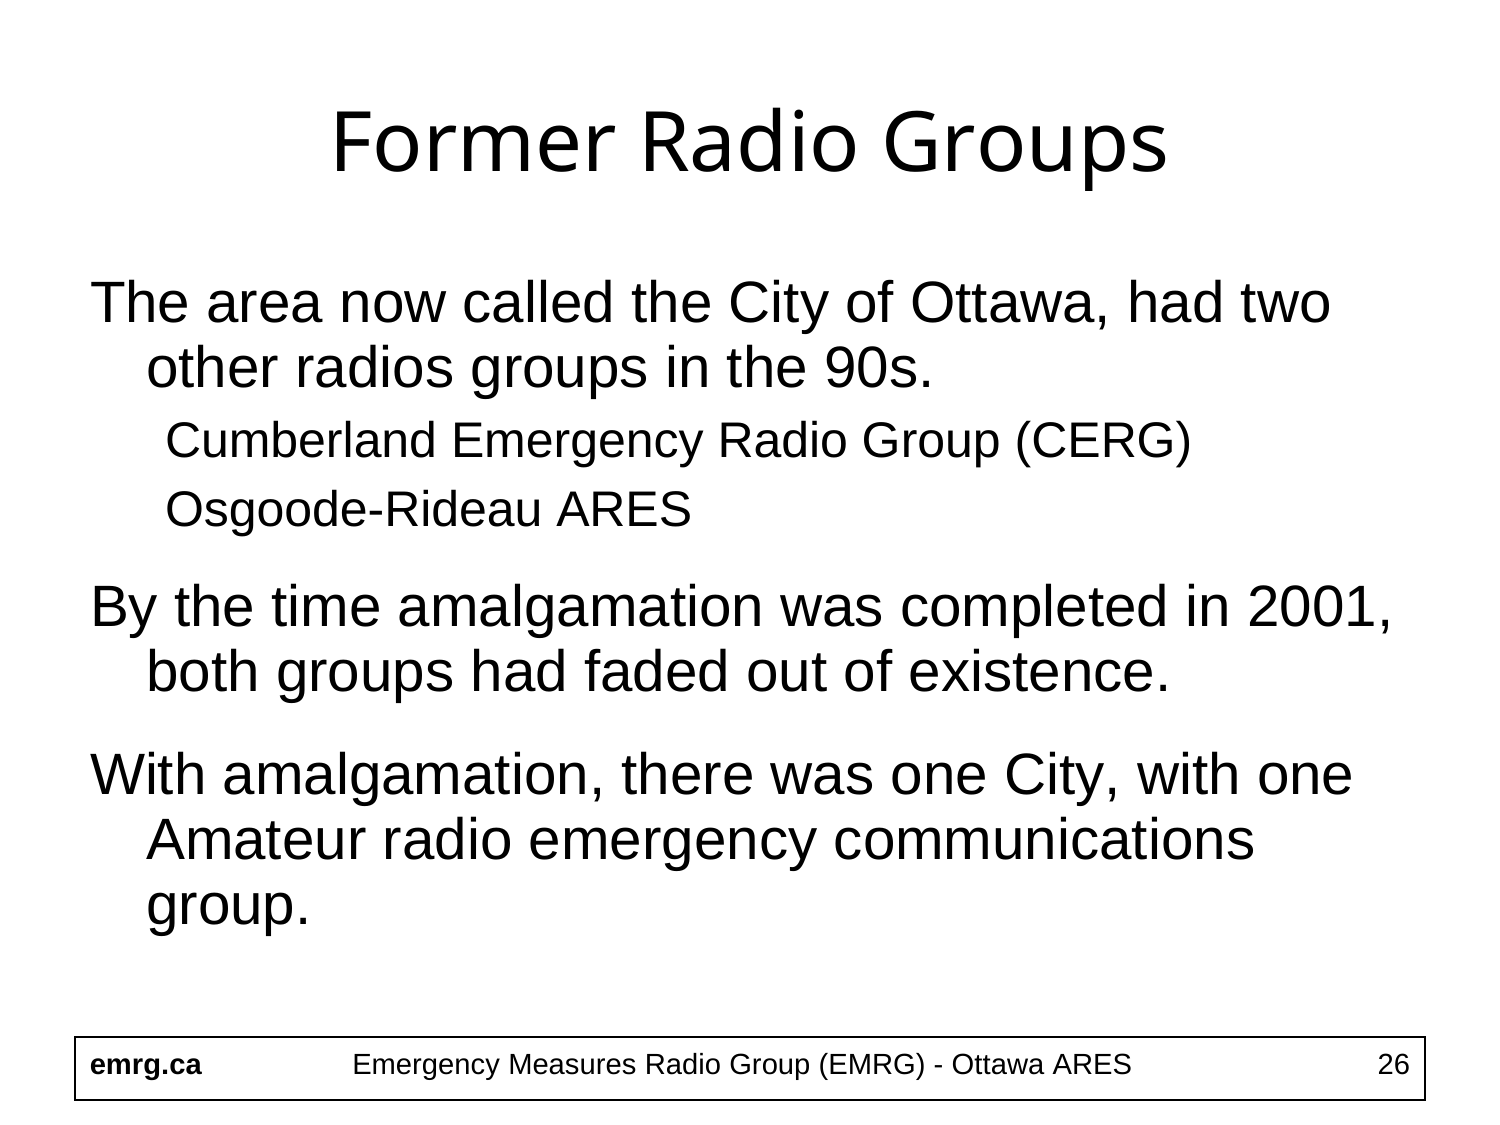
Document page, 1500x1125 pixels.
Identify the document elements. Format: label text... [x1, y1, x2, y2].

title Former Radio Groups [75, 45, 1426, 233]
text_box Emergency Measures Radio Group (EMRG) - Ottawa ARES [247, 1037, 1238, 1103]
text_box <number> [1246, 1037, 1426, 1103]
list The area now called the City of Ottawa, had two other radios groups in the 90s. Cumberland Emergency Radio Group (CERG) Osgoode-Rideau ARES By the time amalgamation was completed in 2001, both groups had faded out of existence. With amalgamation, there was one City, with one Amateur radio emergency communications group. [75, 262, 1426, 1006]
